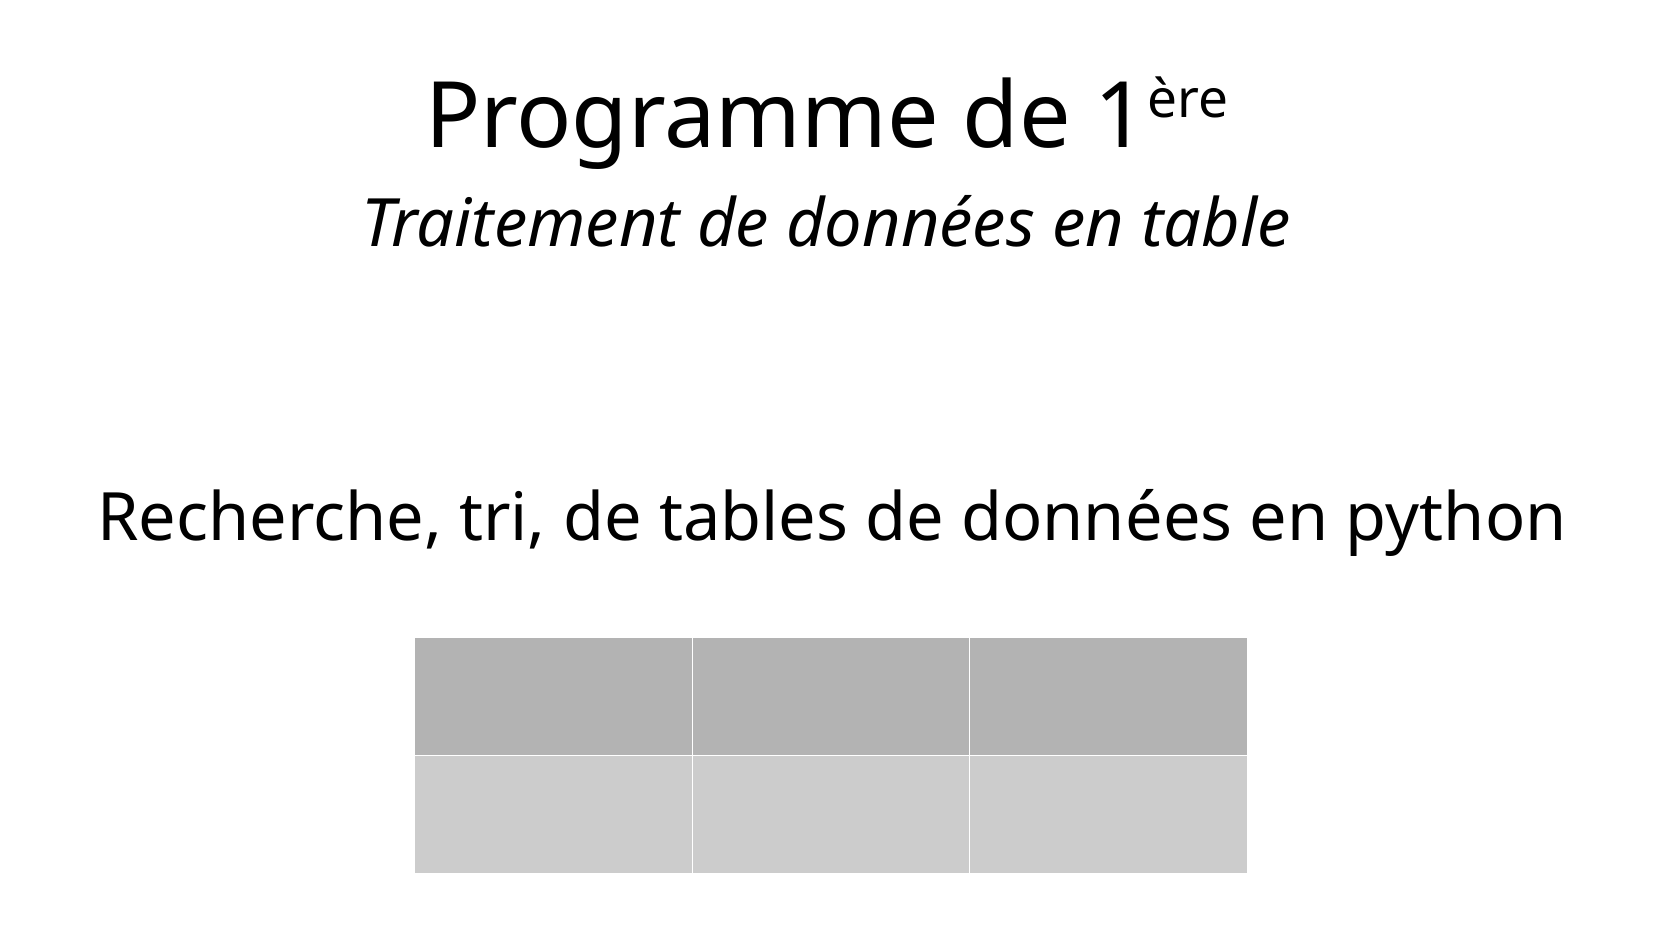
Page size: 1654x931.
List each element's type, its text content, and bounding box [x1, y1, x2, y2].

title Programme de 1ère Traitement de données en table [82, 49, 1571, 266]
subtitle Recherche, tri, de tables de données en python [88, 354, 1577, 857]
table_cell [415, 756, 692, 873]
table_header [415, 638, 692, 755]
table_cell [693, 756, 969, 873]
table_cell [970, 756, 1247, 873]
table_header [693, 638, 969, 755]
table_header [970, 638, 1247, 755]
